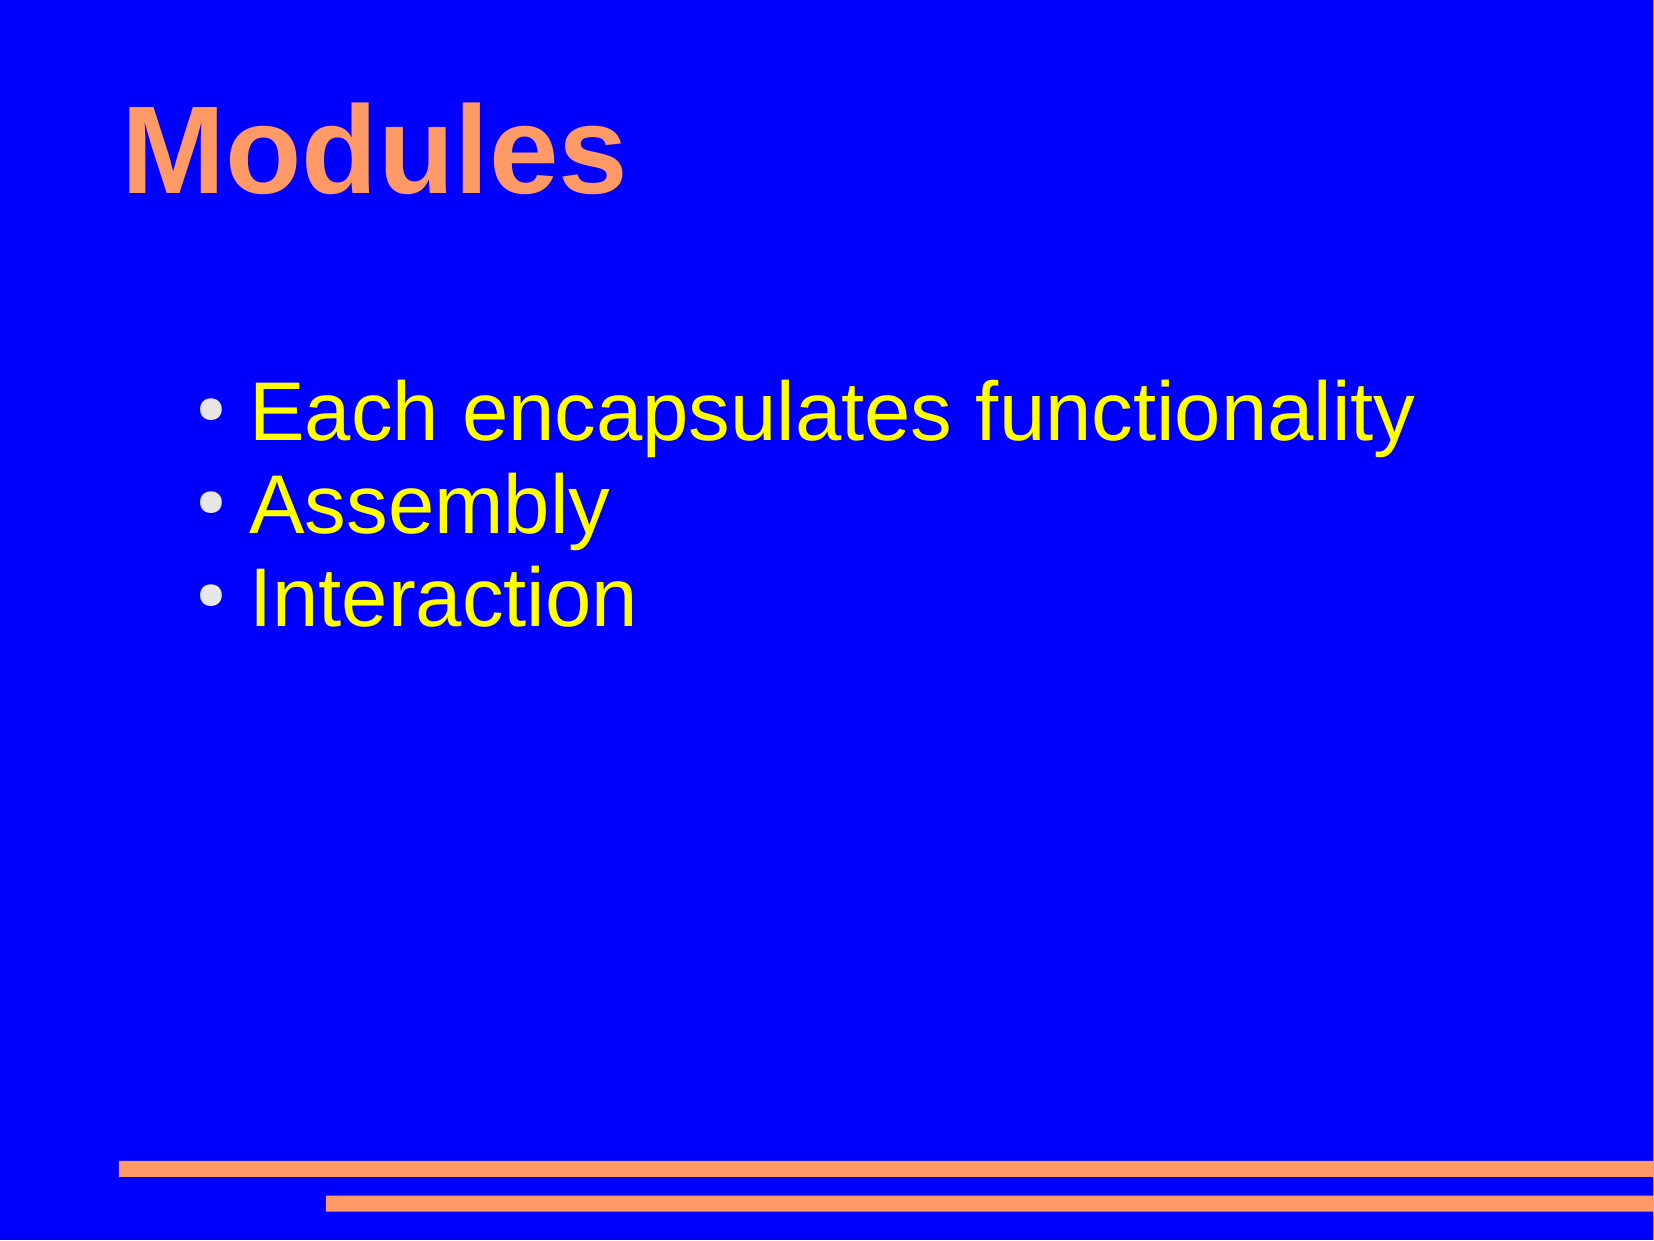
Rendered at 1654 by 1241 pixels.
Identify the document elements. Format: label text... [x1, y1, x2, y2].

list Each encapsulates functionality Assembly Interaction [178, 364, 1570, 1147]
title Modules [121, 46, 1534, 254]
